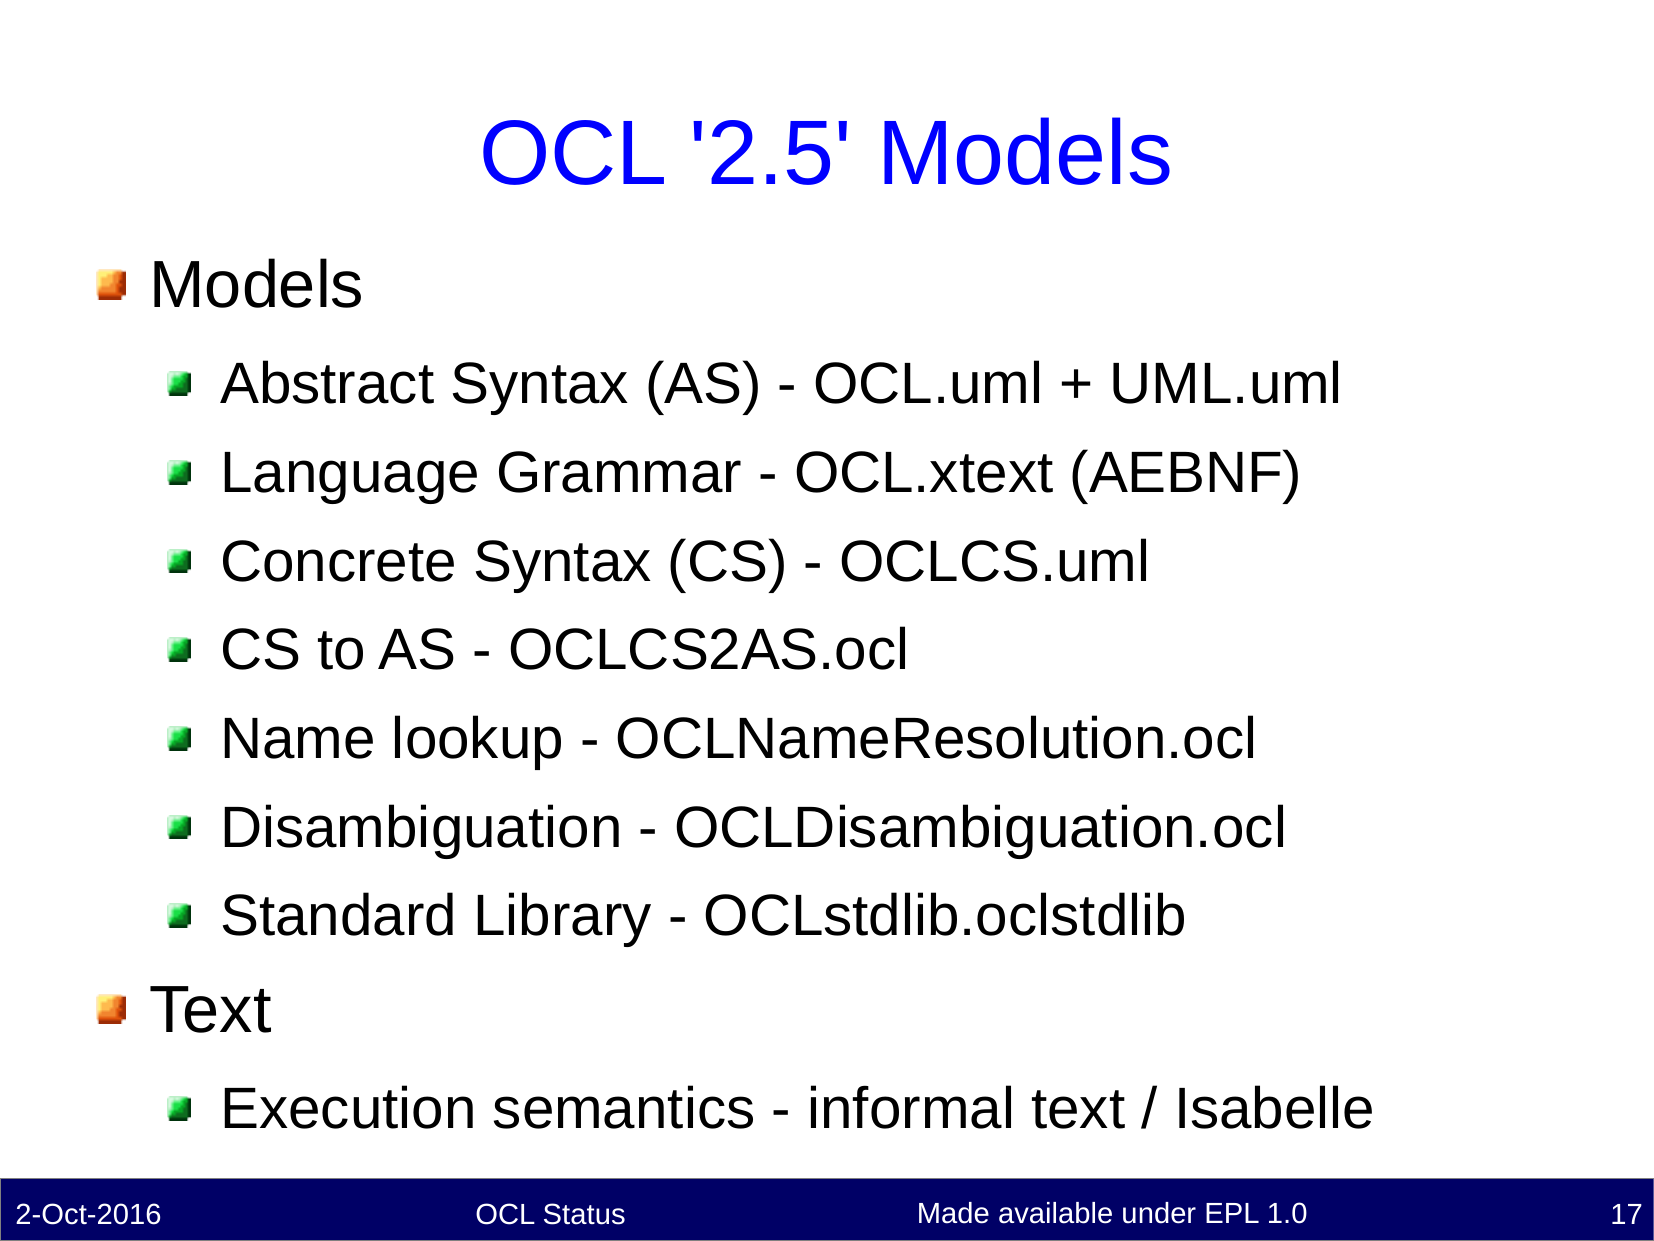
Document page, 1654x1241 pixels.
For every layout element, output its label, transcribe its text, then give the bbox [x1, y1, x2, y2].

list Models Abstract Syntax (AS) - OCL.uml + UML.uml Language Grammar - OCL.xtext (AEBNF) Concrete Syntax (CS) - OCLCS.uml CS to AS - OCLCS2AS.ocl Name lookup - OCLNameResolution.ocl Disambiguation - OCLDisambiguation.ocl Standard Library - OCLstdlib.oclstdlib Text Execution semantics - informal text / Isabelle [78, 246, 1567, 1140]
title OCL '2.5' Models [82, 49, 1571, 257]
